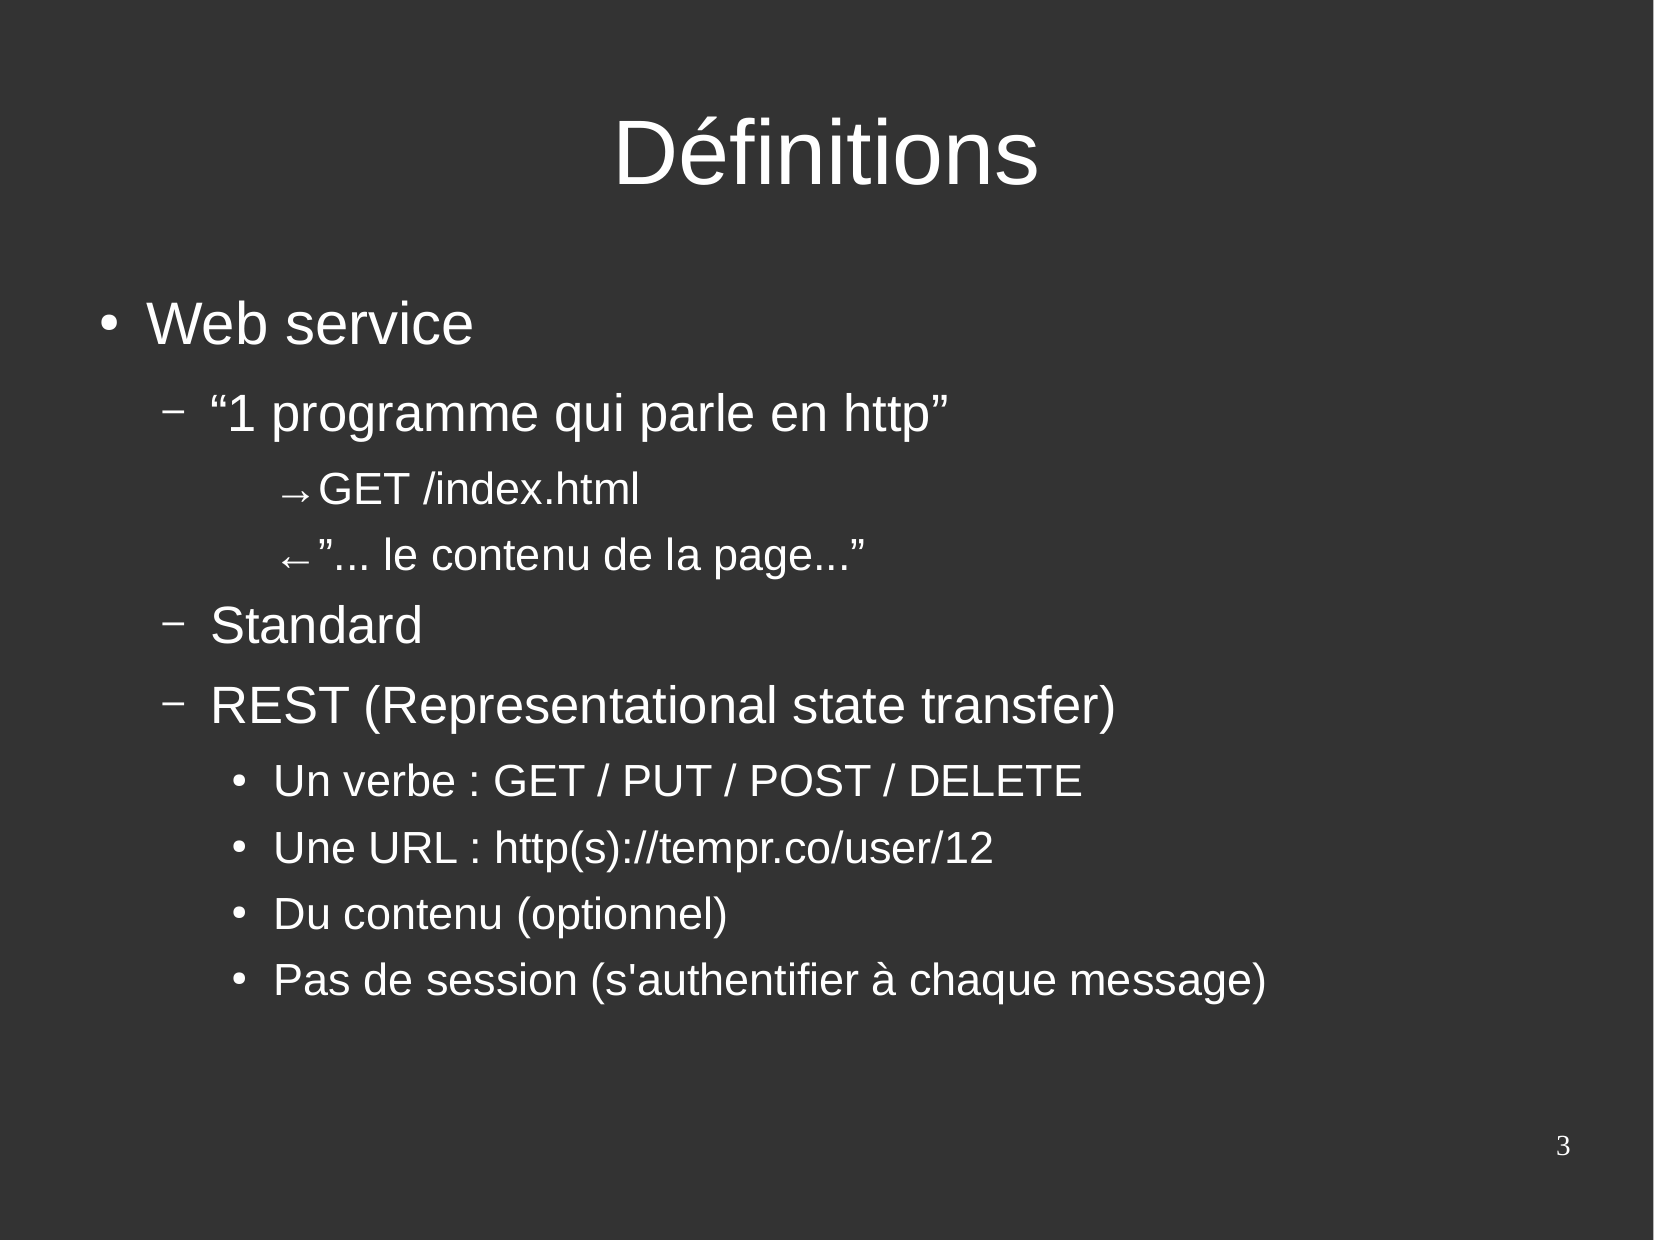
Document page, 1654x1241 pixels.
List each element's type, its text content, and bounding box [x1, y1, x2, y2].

list Web service “1 programme qui parle en http” →GET /index.html ←”... le contenu de la page...” Standard REST (Representational state transfer) Un verbe : GET / PUT / POST / DELETE Une URL : http(s)://tempr.co/user/12 Du contenu (optionnel) Pas de session (s'authentifier à chaque message) [82, 290, 1571, 1010]
title Définitions [82, 49, 1571, 257]
